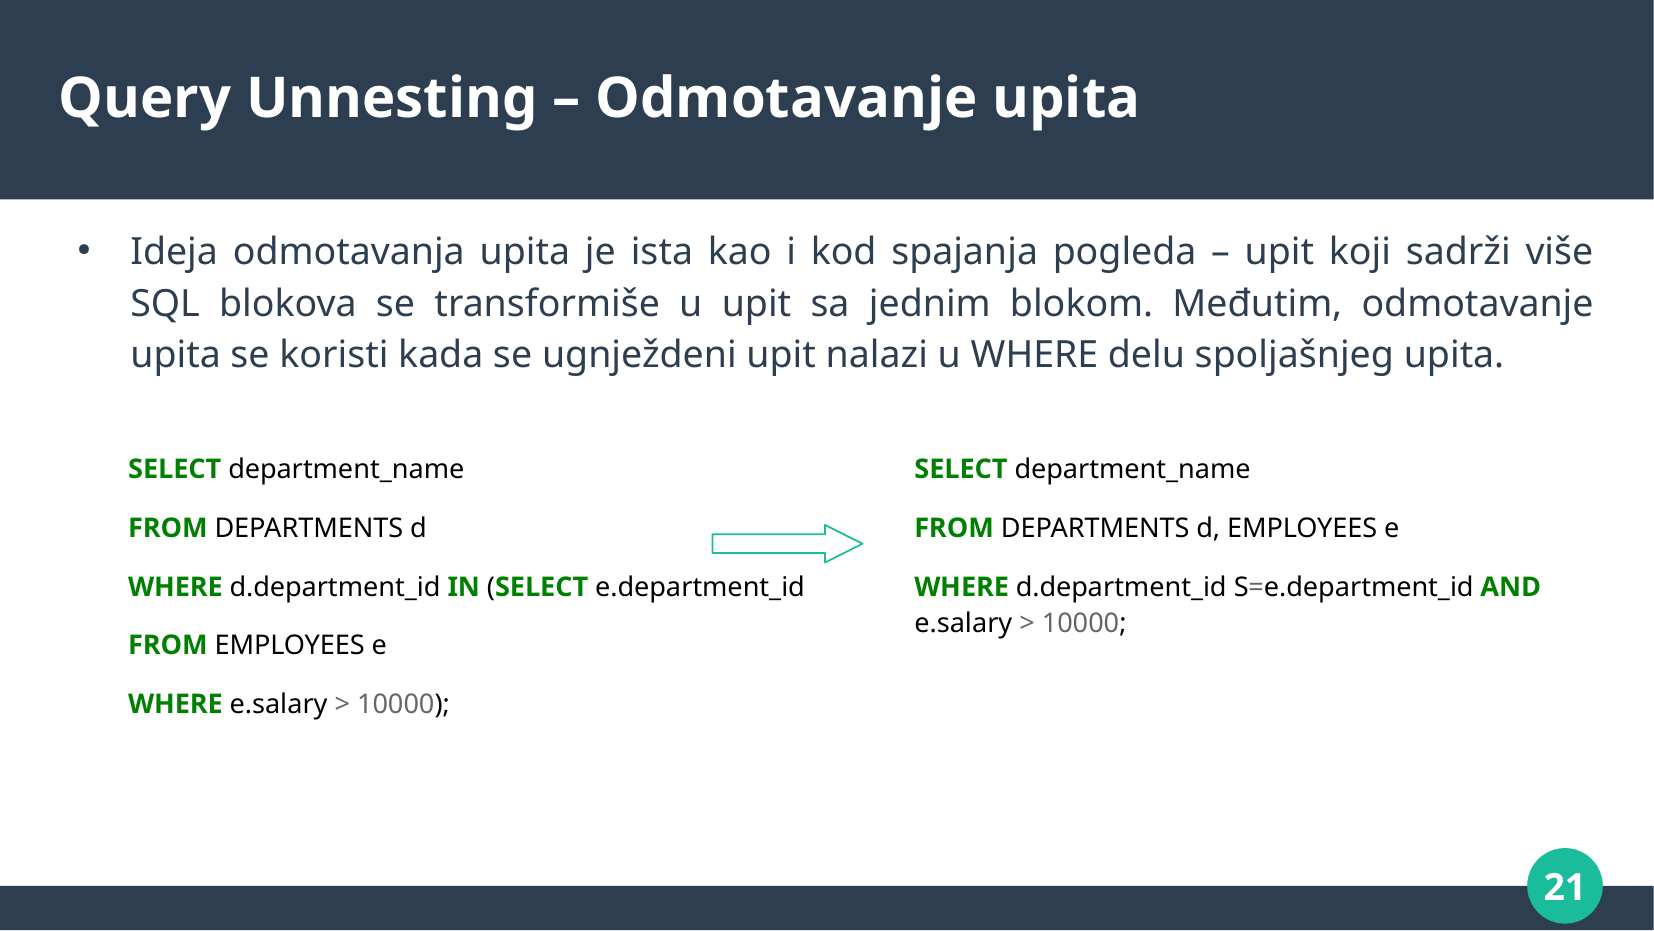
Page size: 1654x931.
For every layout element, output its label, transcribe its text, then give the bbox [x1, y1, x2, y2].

title Query Unnesting – Odmotavanje upita [59, 37, 1595, 155]
list Ideja odmotavanja upita je ista kao i kod spajanja pogleda – upit koji sadrži više SQL blokova se transformiše u upit sa jednim blokom. Međutim, odmotavanje upita se koristi kada se ugnježdeni upit nalazi u WHERE delu spoljašnjeg upita. [59, 225, 1596, 521]
text_box [712, 524, 863, 563]
list SELECT department_name FROM DEPARTMENTS d WHERE d.department_id IN (SELECT e.department_id FROM EMPLOYEES e WHERE e.salary > 10000); [57, 450, 807, 859]
list SELECT department_name FROM DEPARTMENTS d, EMPLOYEES e WHERE d.department_id S=e.department_id AND e.salary > 10000; [843, 521, 1593, 859]
